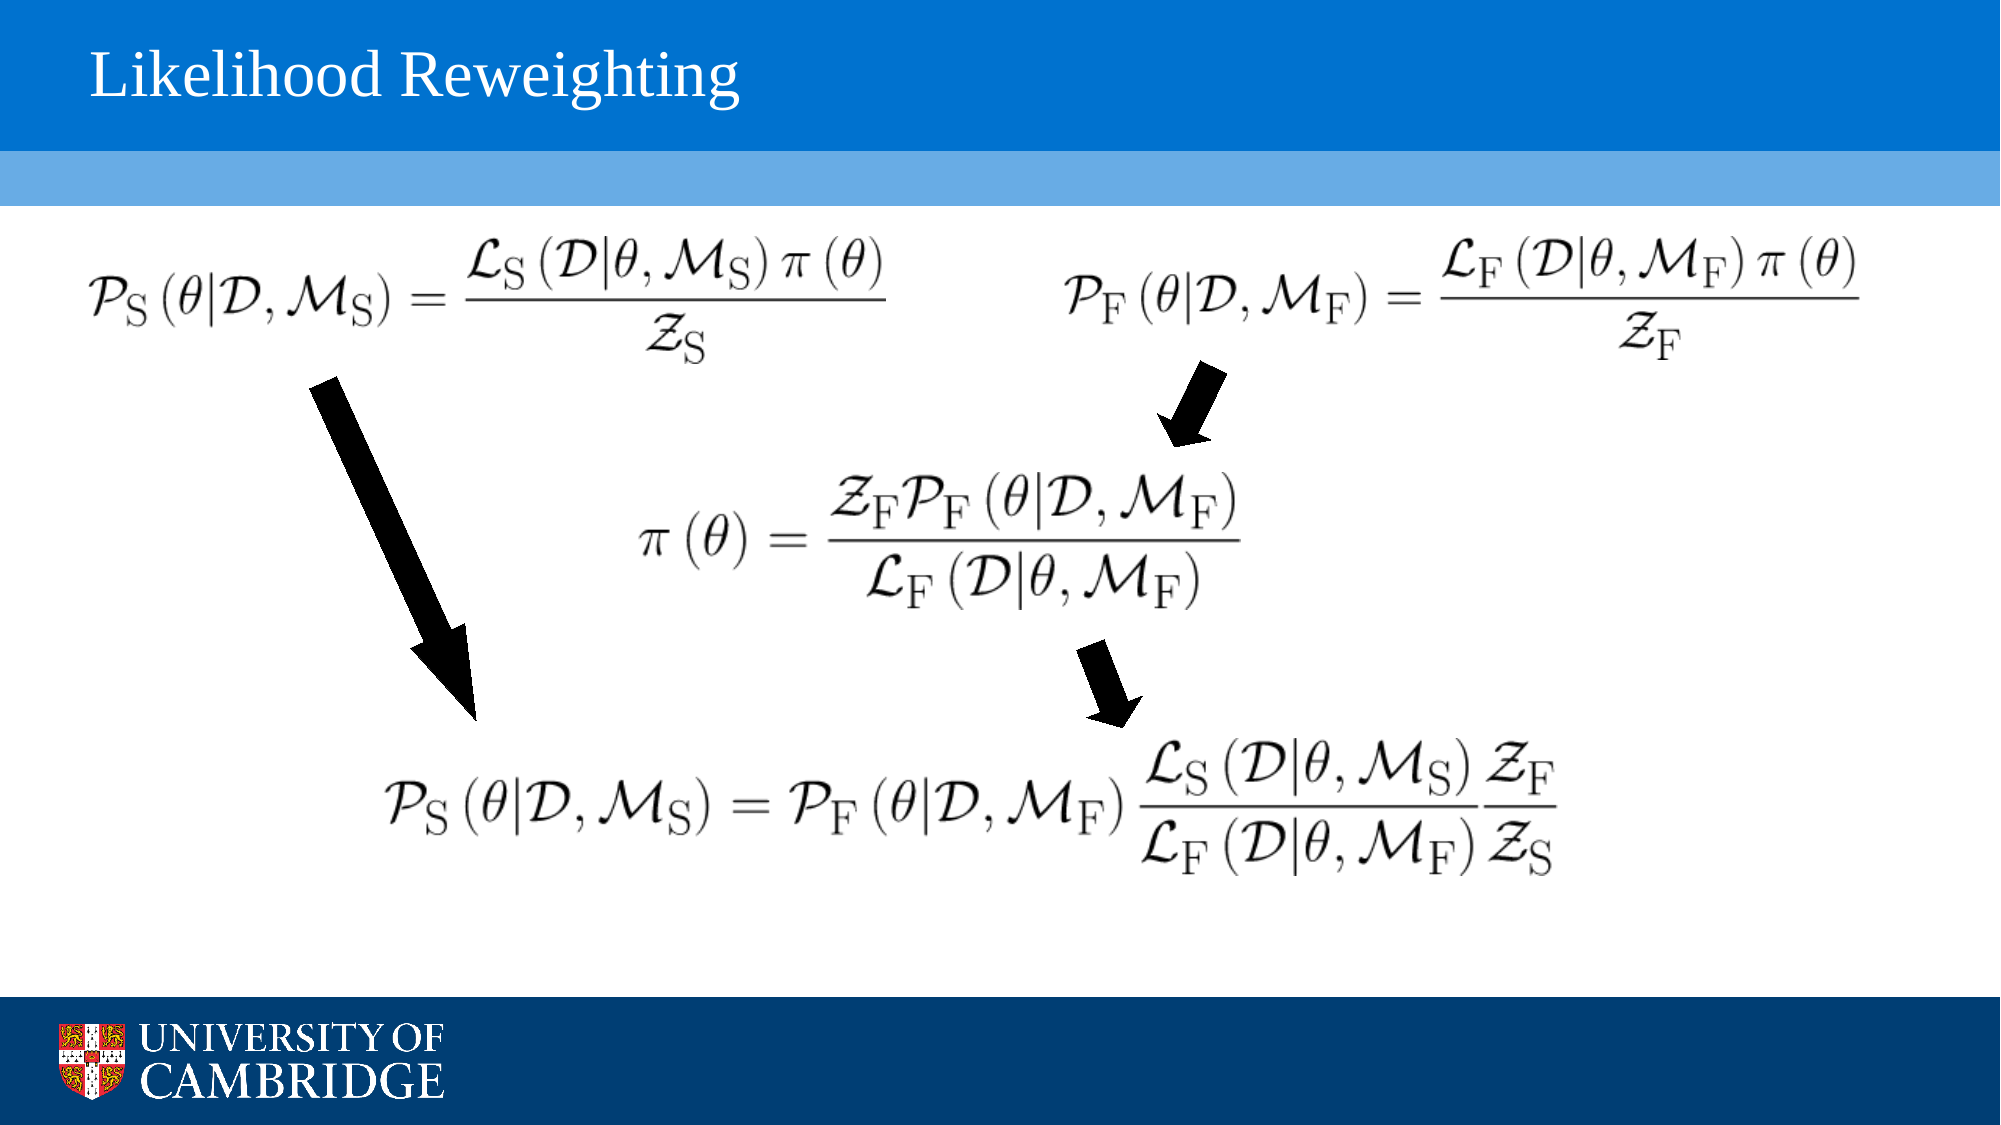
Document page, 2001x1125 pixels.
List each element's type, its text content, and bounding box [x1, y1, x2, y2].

text_box [309, 376, 477, 721]
picture [59, 1022, 444, 1100]
text_box [1157, 360, 1227, 447]
list Likelihood Reweighting [3, 29, 1861, 123]
picture [1062, 236, 1861, 360]
picture [383, 738, 1558, 876]
picture [637, 472, 1241, 610]
text_box [1076, 639, 1143, 728]
picture [88, 236, 886, 364]
